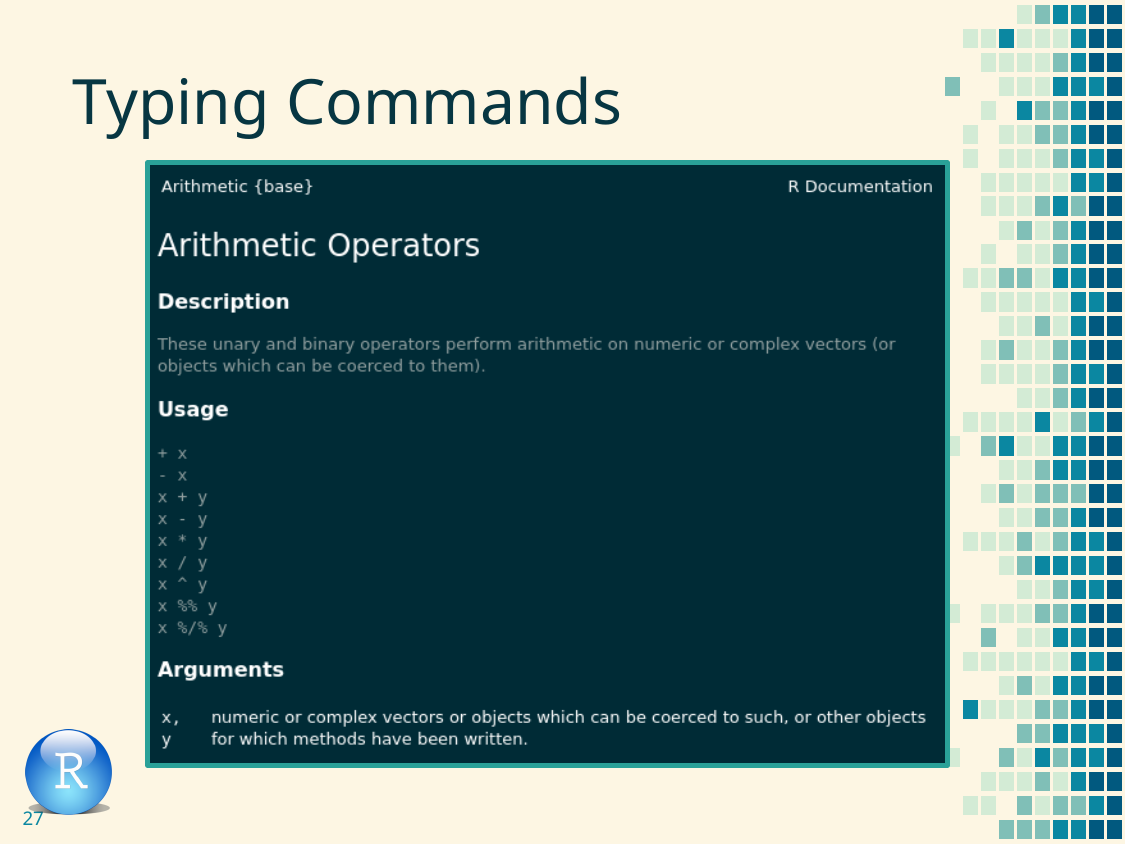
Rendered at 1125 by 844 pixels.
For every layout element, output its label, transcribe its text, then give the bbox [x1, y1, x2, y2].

picture [277, 363, 284, 371]
picture [313, 359, 331, 371]
picture [209, 603, 216, 615]
picture [867, 710, 885, 722]
picture [263, 662, 284, 676]
picture [218, 736, 233, 744]
picture [792, 341, 798, 349]
picture [662, 714, 680, 722]
picture [267, 337, 295, 349]
picture [158, 233, 178, 256]
picture [426, 341, 439, 349]
picture [163, 714, 170, 722]
picture [199, 559, 207, 571]
picture [689, 714, 696, 722]
picture [635, 341, 643, 349]
picture [608, 341, 617, 349]
picture [159, 559, 166, 567]
picture [573, 339, 588, 349]
picture [223, 359, 245, 371]
picture [775, 710, 787, 724]
picture [199, 494, 206, 506]
slide_number <number> [11, 795, 79, 844]
picture [730, 341, 738, 349]
picture [281, 234, 291, 256]
picture [473, 710, 495, 726]
picture [175, 666, 211, 680]
picture [518, 341, 526, 349]
picture [409, 339, 414, 349]
picture [265, 180, 283, 192]
picture [460, 363, 473, 371]
picture [829, 183, 846, 192]
picture [178, 622, 187, 633]
picture [724, 712, 729, 722]
picture [216, 405, 228, 416]
picture [158, 662, 172, 676]
picture [816, 339, 840, 349]
picture [468, 337, 479, 349]
picture [253, 341, 259, 353]
picture [262, 359, 270, 371]
picture [263, 239, 279, 256]
picture [319, 341, 326, 349]
picture [562, 710, 583, 722]
picture [789, 181, 798, 192]
picture [214, 294, 289, 312]
picture [198, 341, 206, 347]
picture [422, 234, 432, 256]
picture [498, 712, 531, 722]
picture [159, 494, 166, 502]
picture [404, 239, 418, 256]
picture [358, 363, 366, 371]
picture [434, 239, 450, 256]
picture [271, 714, 278, 722]
picture [159, 537, 166, 545]
picture [163, 736, 170, 748]
picture [159, 401, 172, 416]
picture [185, 180, 199, 192]
picture [730, 714, 738, 722]
picture [308, 714, 315, 720]
picture [392, 239, 403, 256]
picture [465, 732, 487, 744]
picture [399, 341, 407, 349]
picture [795, 714, 803, 722]
text_box Typing Commands [57, 11, 890, 153]
picture [229, 181, 247, 192]
picture [187, 600, 197, 611]
picture [503, 736, 527, 744]
picture [159, 516, 166, 524]
picture [886, 181, 890, 192]
picture [240, 732, 262, 744]
picture [159, 603, 166, 611]
picture [200, 234, 211, 256]
picture [683, 337, 691, 349]
picture [212, 732, 217, 744]
picture [415, 341, 423, 349]
picture [328, 233, 349, 256]
picture [853, 341, 865, 349]
picture [383, 714, 391, 722]
picture [302, 239, 316, 256]
picture [179, 493, 186, 500]
picture [842, 341, 850, 349]
picture [393, 712, 418, 722]
picture [708, 341, 716, 349]
picture [184, 363, 197, 371]
picture [683, 714, 688, 722]
picture [657, 341, 680, 349]
picture [739, 341, 764, 349]
picture [159, 581, 166, 589]
picture [372, 239, 388, 256]
picture [450, 714, 466, 722]
picture [611, 714, 619, 722]
picture [179, 341, 195, 349]
picture [253, 363, 259, 371]
picture [627, 711, 646, 722]
picture [419, 714, 427, 722]
picture [199, 537, 206, 549]
picture [198, 622, 207, 633]
picture [767, 338, 789, 353]
picture [169, 338, 176, 349]
picture [924, 183, 929, 191]
picture [893, 712, 917, 722]
picture [430, 714, 443, 722]
picture [807, 181, 826, 192]
picture [228, 710, 268, 722]
picture [317, 714, 341, 722]
picture [294, 736, 318, 744]
picture [529, 337, 537, 349]
picture [159, 449, 166, 457]
picture [199, 581, 206, 593]
picture [286, 714, 302, 722]
picture [158, 359, 172, 371]
picture [817, 710, 861, 722]
picture [265, 732, 286, 744]
picture [355, 711, 376, 722]
picture [203, 183, 226, 192]
picture [694, 341, 701, 349]
picture [620, 341, 627, 349]
picture [592, 714, 598, 722]
picture [383, 363, 391, 371]
picture [181, 239, 191, 256]
picture [178, 600, 187, 611]
picture [225, 341, 253, 349]
picture [233, 239, 258, 256]
picture [214, 232, 229, 256]
picture [162, 181, 183, 192]
picture [286, 183, 303, 192]
picture [903, 181, 921, 192]
picture [287, 363, 294, 371]
picture [806, 714, 811, 722]
picture [392, 736, 411, 744]
picture [340, 341, 354, 353]
picture [25, 729, 112, 815]
picture [918, 714, 925, 722]
picture [344, 714, 352, 726]
picture [159, 625, 166, 633]
picture [745, 714, 757, 722]
picture [326, 341, 337, 349]
picture [540, 337, 570, 349]
picture [175, 405, 213, 420]
picture [591, 337, 601, 349]
picture [304, 337, 316, 349]
picture [652, 714, 660, 722]
picture [373, 732, 391, 744]
picture [438, 359, 446, 371]
picture [354, 239, 369, 262]
picture [214, 666, 261, 676]
picture [159, 294, 211, 308]
picture [601, 714, 608, 722]
picture [219, 625, 226, 634]
picture [490, 734, 501, 744]
picture [213, 714, 225, 722]
picture [849, 183, 878, 192]
picture [880, 341, 895, 349]
picture [449, 363, 457, 371]
picture [538, 710, 559, 722]
picture [320, 732, 364, 744]
picture [719, 341, 724, 349]
picture [372, 341, 397, 353]
picture [480, 341, 510, 349]
picture [256, 180, 260, 194]
picture [698, 710, 716, 722]
picture [419, 732, 458, 744]
picture [455, 239, 478, 256]
picture [447, 341, 465, 353]
picture [892, 183, 899, 192]
picture [361, 341, 369, 349]
picture [199, 516, 206, 528]
